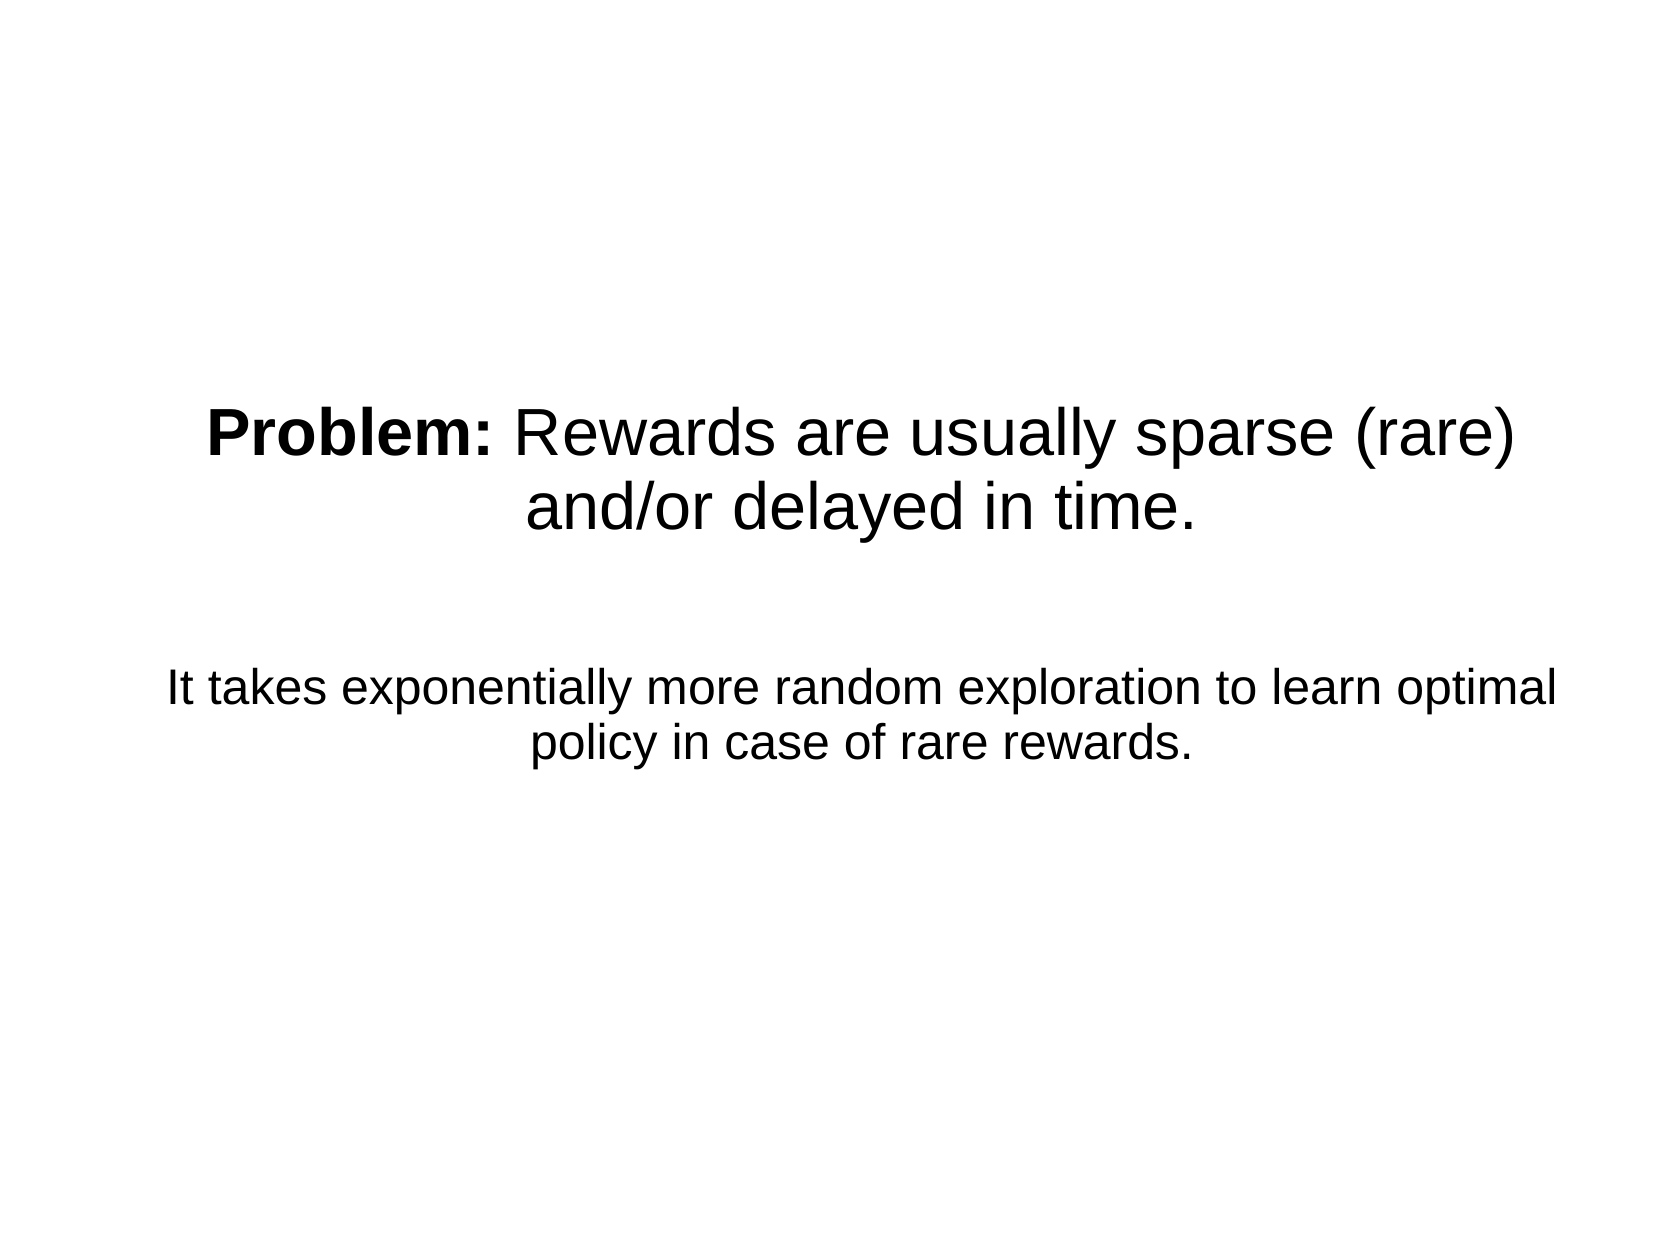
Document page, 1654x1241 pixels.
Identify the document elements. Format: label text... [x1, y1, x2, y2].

list Problem: Rewards are usually sparse (rare) and/or delayed in time. It takes exponentially more random exploration to learn optimal policy in case of rare rewards. [82, 290, 1571, 1010]
